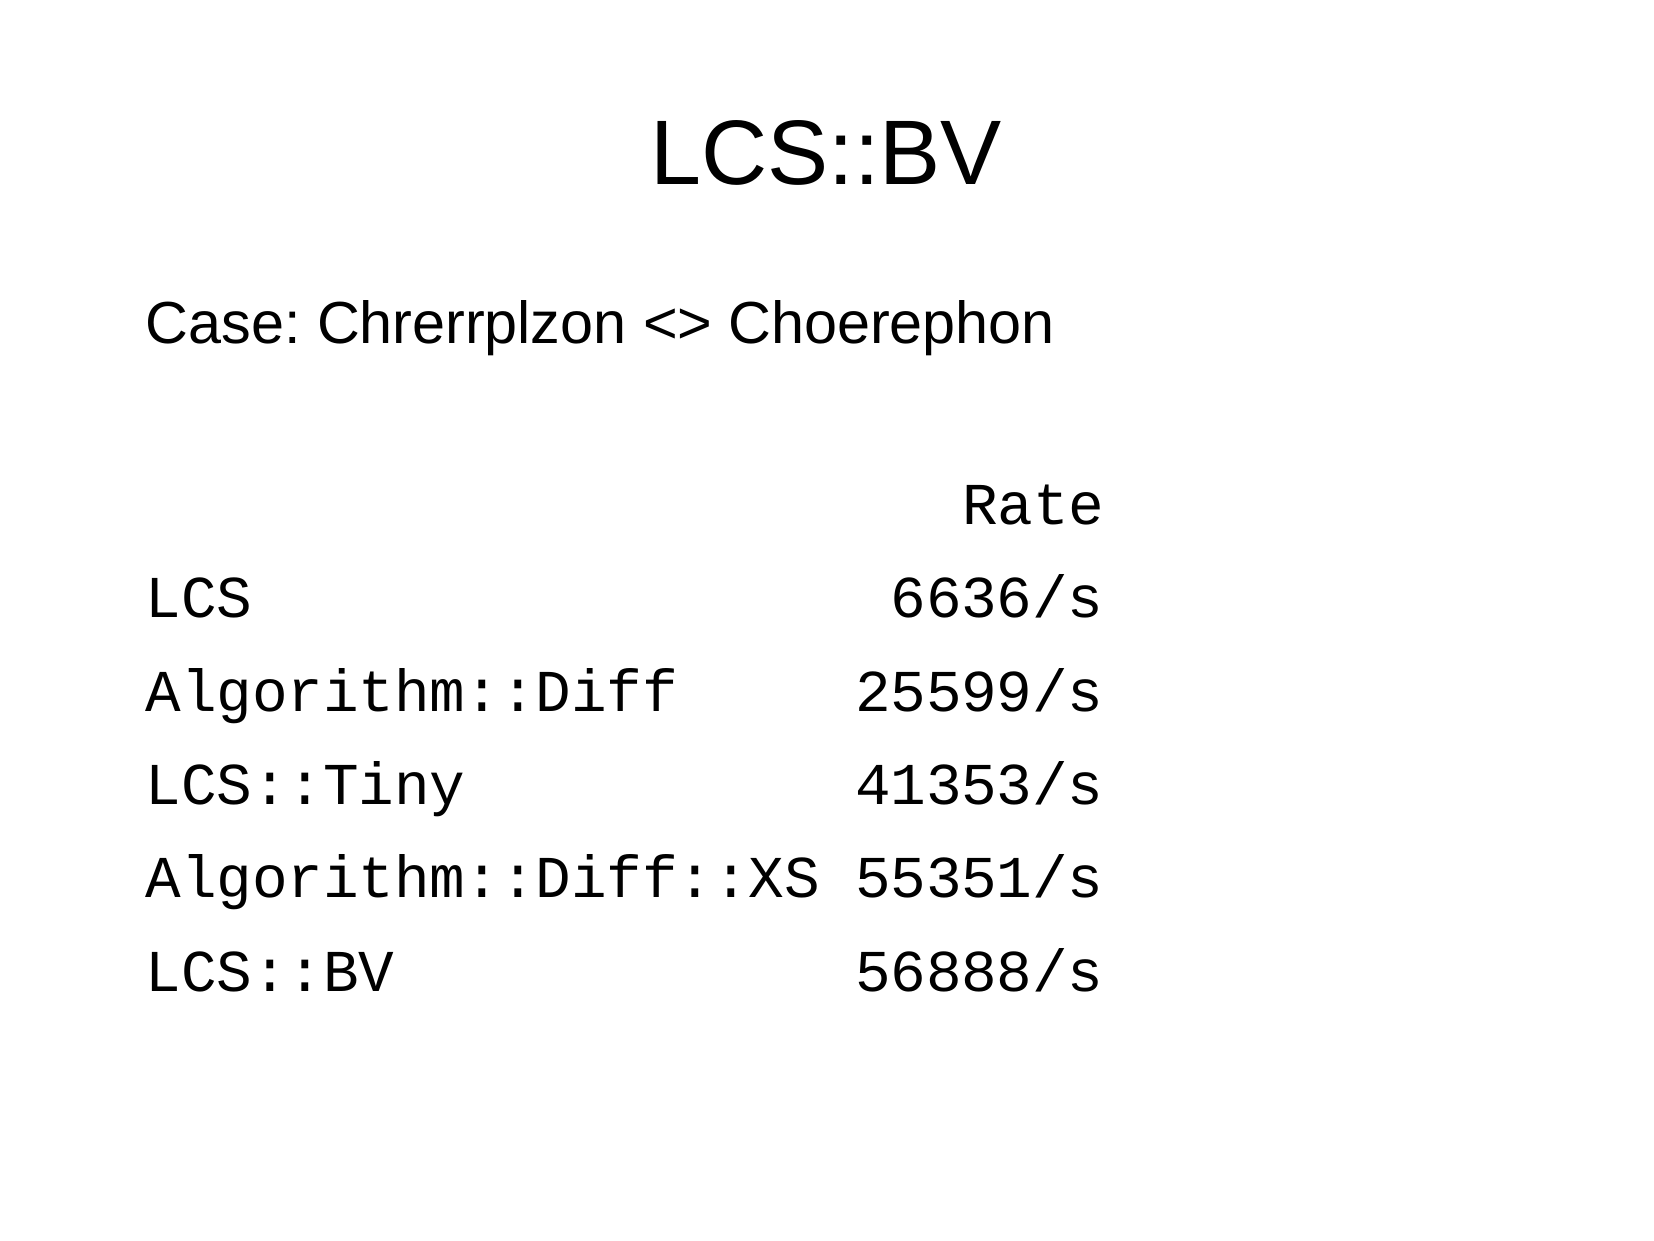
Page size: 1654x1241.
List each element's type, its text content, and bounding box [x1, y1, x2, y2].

title LCS::BV [82, 49, 1571, 257]
list Case: Chrerrplzon <> Choerephon Rate LCS 6636/s Algorithm::Diff 25599/s LCS::Tiny 41353/s Algorithm::Diff::XS 55351/s LCS::BV 56888/s [82, 290, 1571, 1010]
